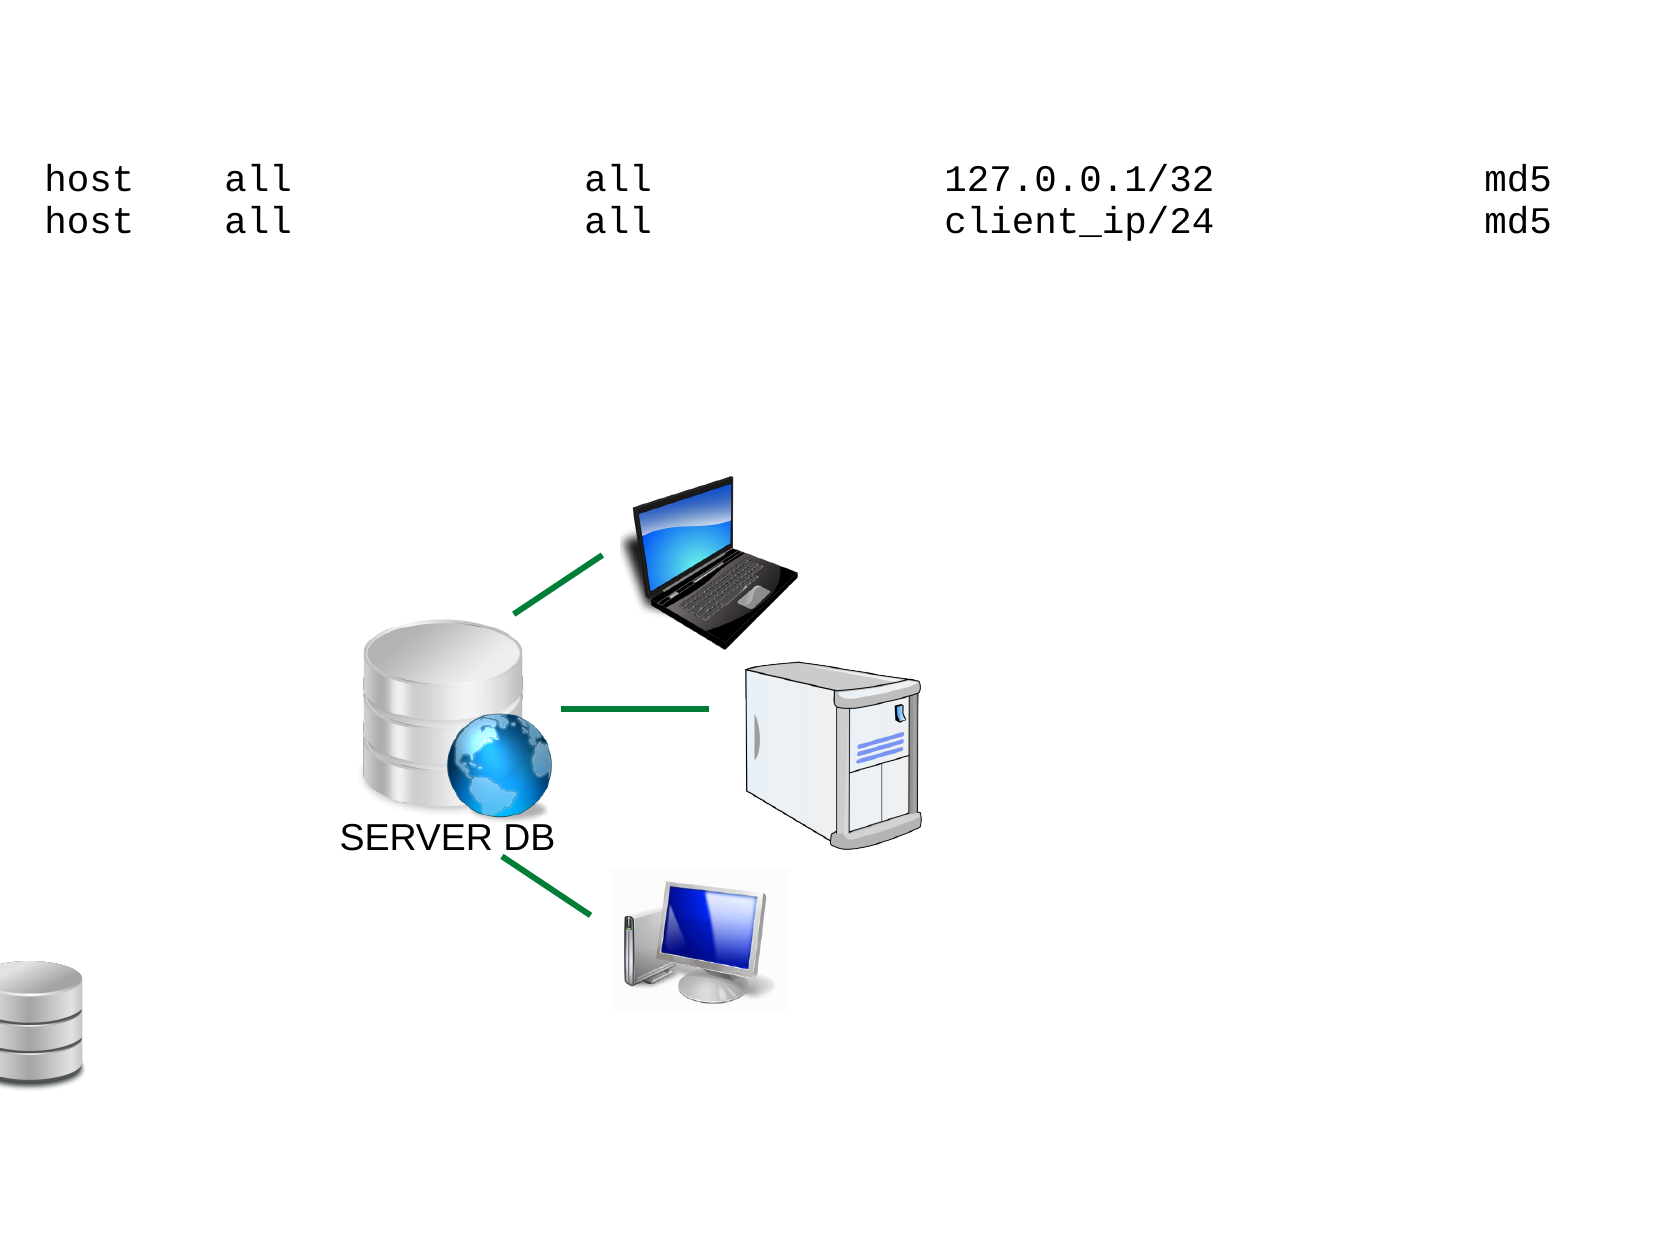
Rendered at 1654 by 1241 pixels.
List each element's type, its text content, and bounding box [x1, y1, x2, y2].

picture [611, 868, 789, 1010]
picture [324, 590, 562, 809]
text_box host all all 127.0.0.1/32 md5 host all all client_ip/24 md5 [29, 152, 1625, 253]
picture [744, 661, 922, 850]
picture [0, 961, 89, 1093]
picture [620, 476, 798, 650]
text_box SERVER DB [324, 809, 621, 866]
